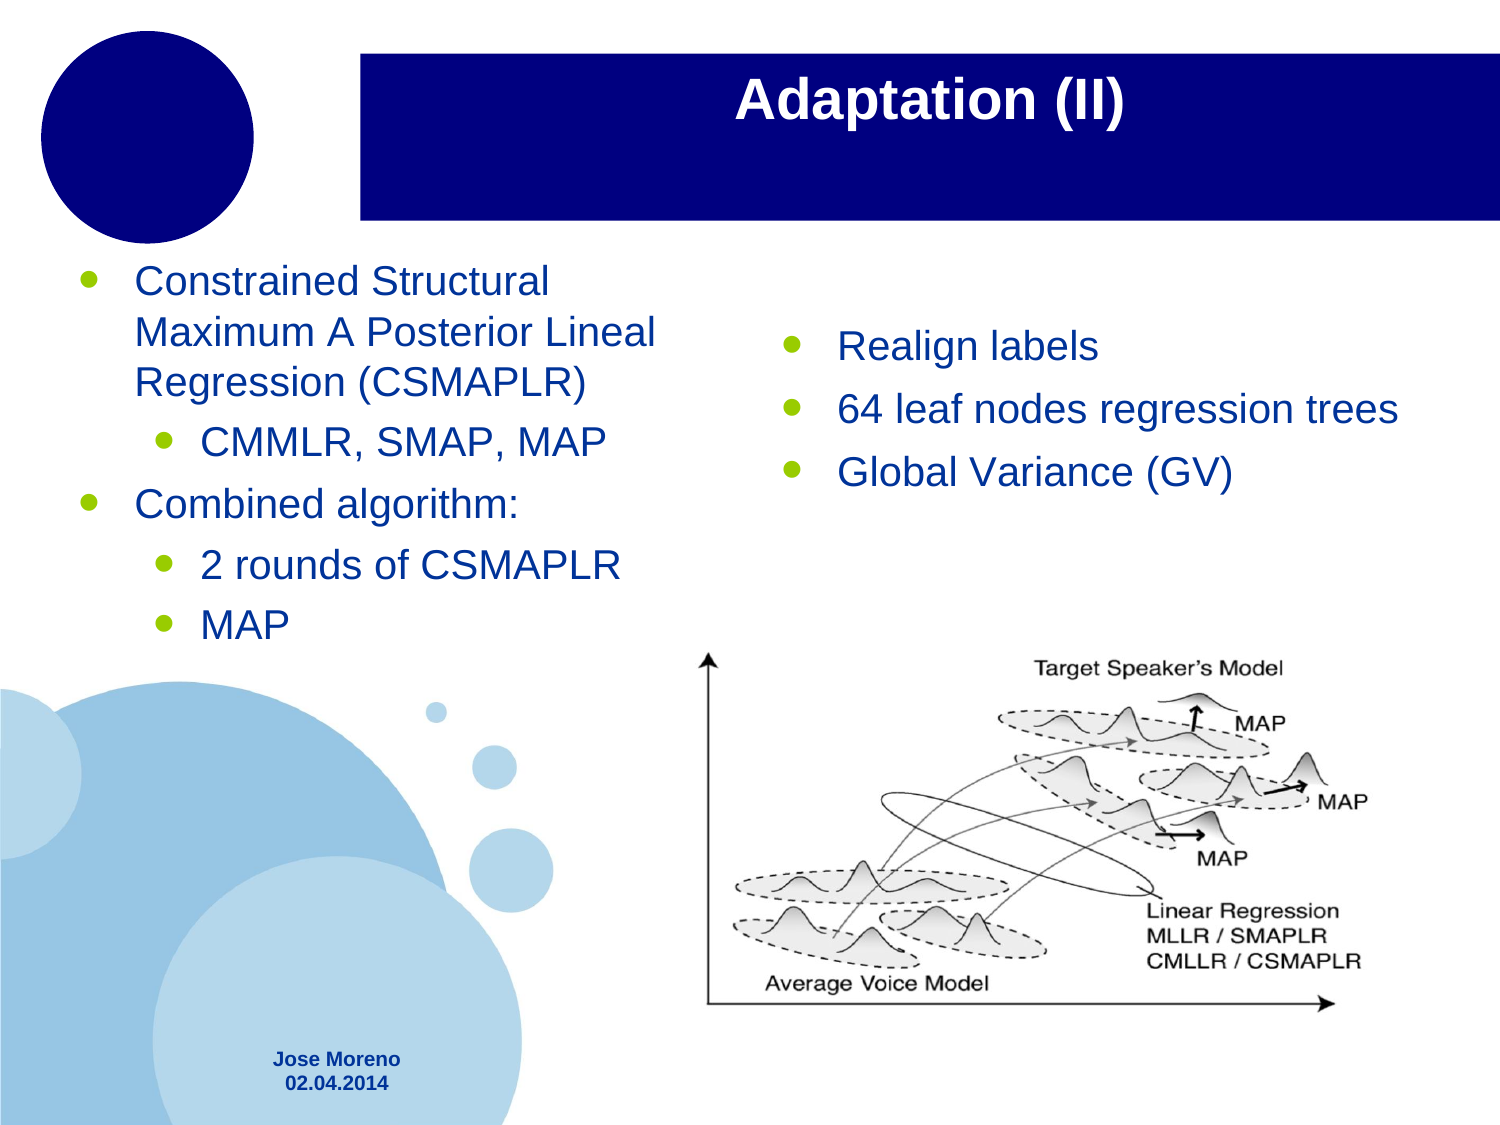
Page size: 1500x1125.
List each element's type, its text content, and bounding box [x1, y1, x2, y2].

picture [0, 638, 625, 1125]
list Constrained Structural Maximum A Posterior Lineal Regression (CSMAPLR) CMMLR, SMAP, MAP Combined algorithm: 2 rounds of CSMAPLR MAP [63, 246, 721, 909]
picture [690, 589, 1404, 1028]
title Adaptation (II) [360, 53, 1500, 221]
list Realign labels 64 leaf nodes regression trees Global Variance (GV) [766, 311, 1423, 974]
